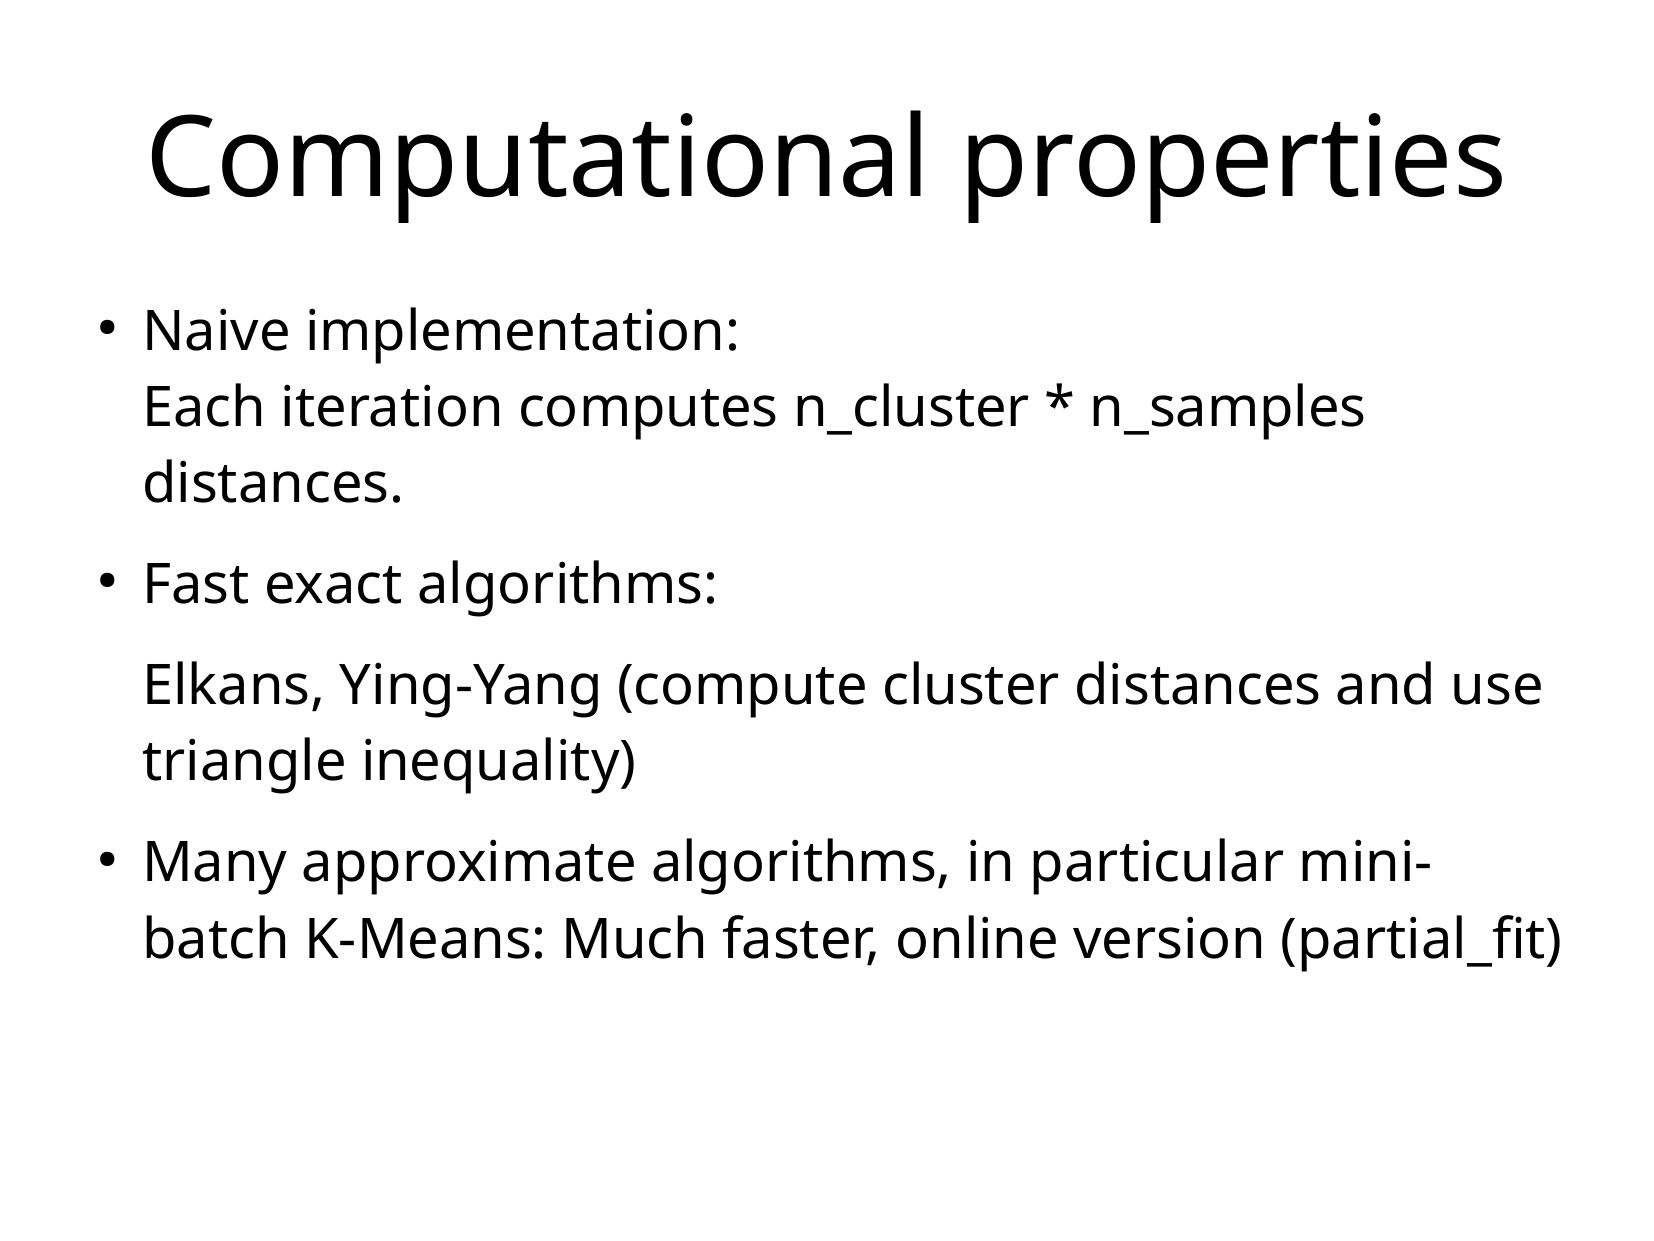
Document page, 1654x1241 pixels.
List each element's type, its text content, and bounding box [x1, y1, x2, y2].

list Naive implementation: Each iteration computes n_cluster * n_samples distances. Fast exact algorithms: Elkans, Ying-Yang (compute cluster distances and use triangle inequality) Many approximate algorithms, in particular mini-batch K-Means: Much faster, online version (partial_fit) [82, 290, 1571, 1010]
title Computational properties [82, 49, 1571, 257]
